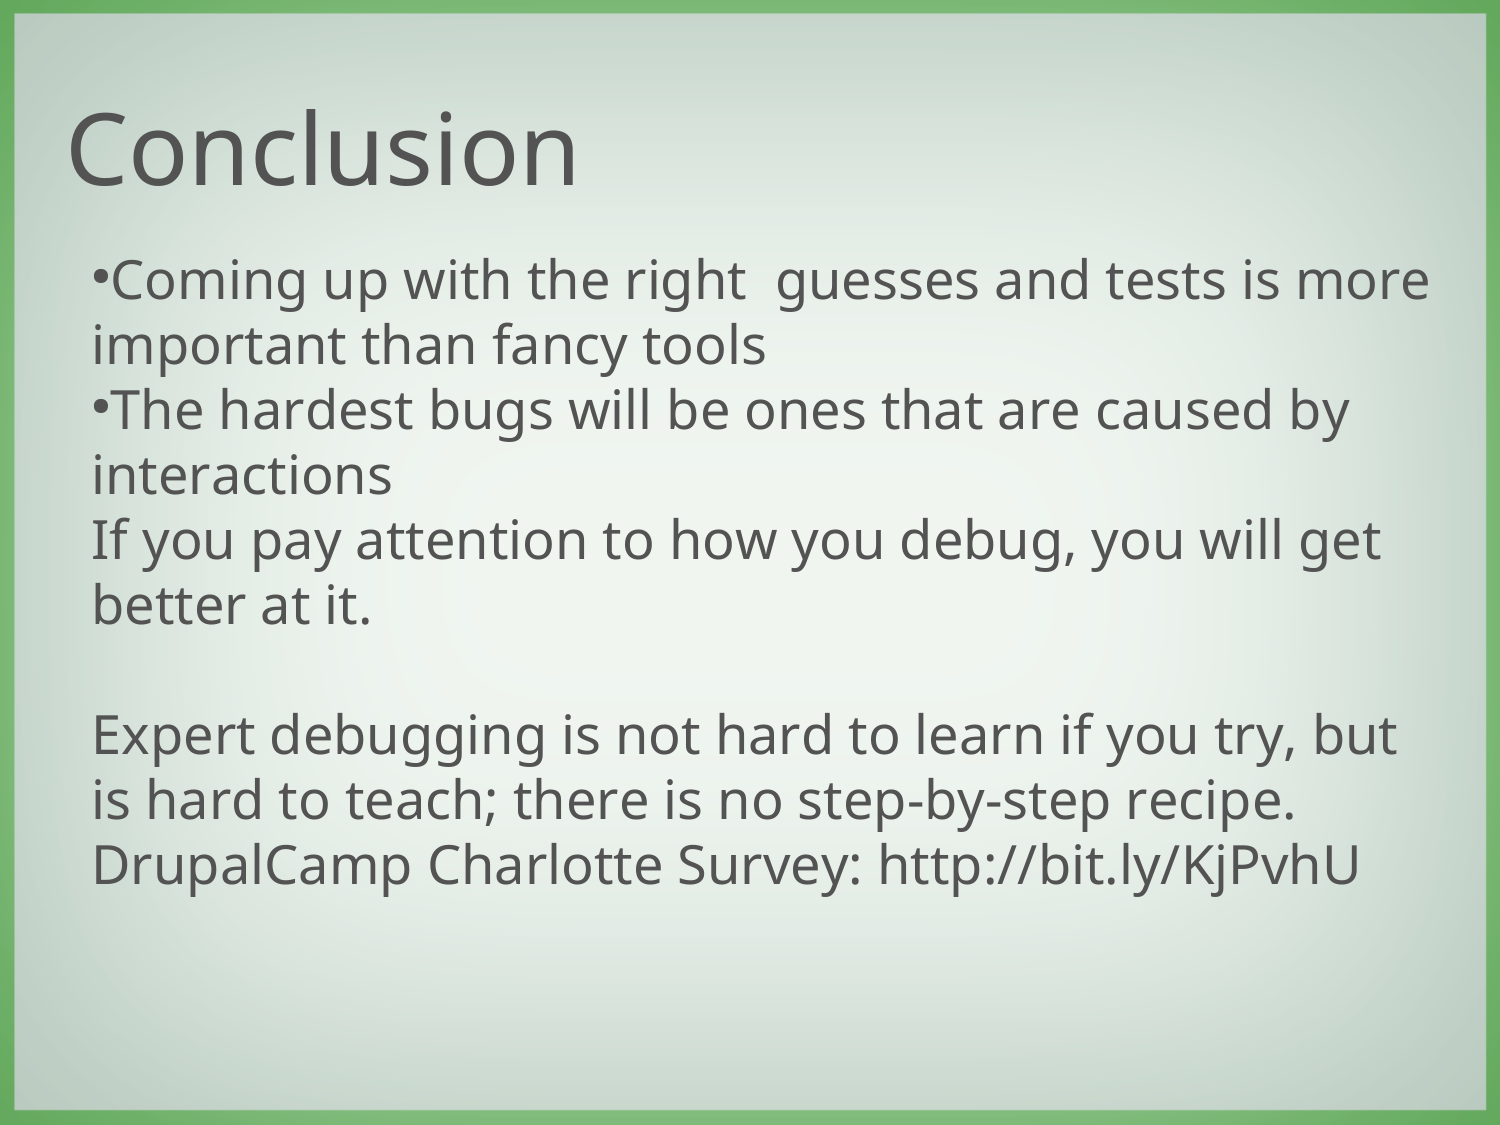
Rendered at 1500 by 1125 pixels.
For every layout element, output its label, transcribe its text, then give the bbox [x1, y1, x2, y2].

list [33, 195, 1440, 1001]
text_box Coming up with the right guesses and tests is more important than fancy tools The hardest bugs will be ones that are caused by interactions If you pay attention to how you debug, you will get better at it. Expert debugging is not hard to learn if you try, but is hard to teach; there is no step-by-step recipe. DrupalCamp Charlotte Survey: http://bit.ly/KjPvhU [76, 238, 1462, 1073]
picture [0, 0, 1500, 1125]
text_box [60, 304, 1428, 1086]
title Conclusion [50, 63, 1457, 228]
